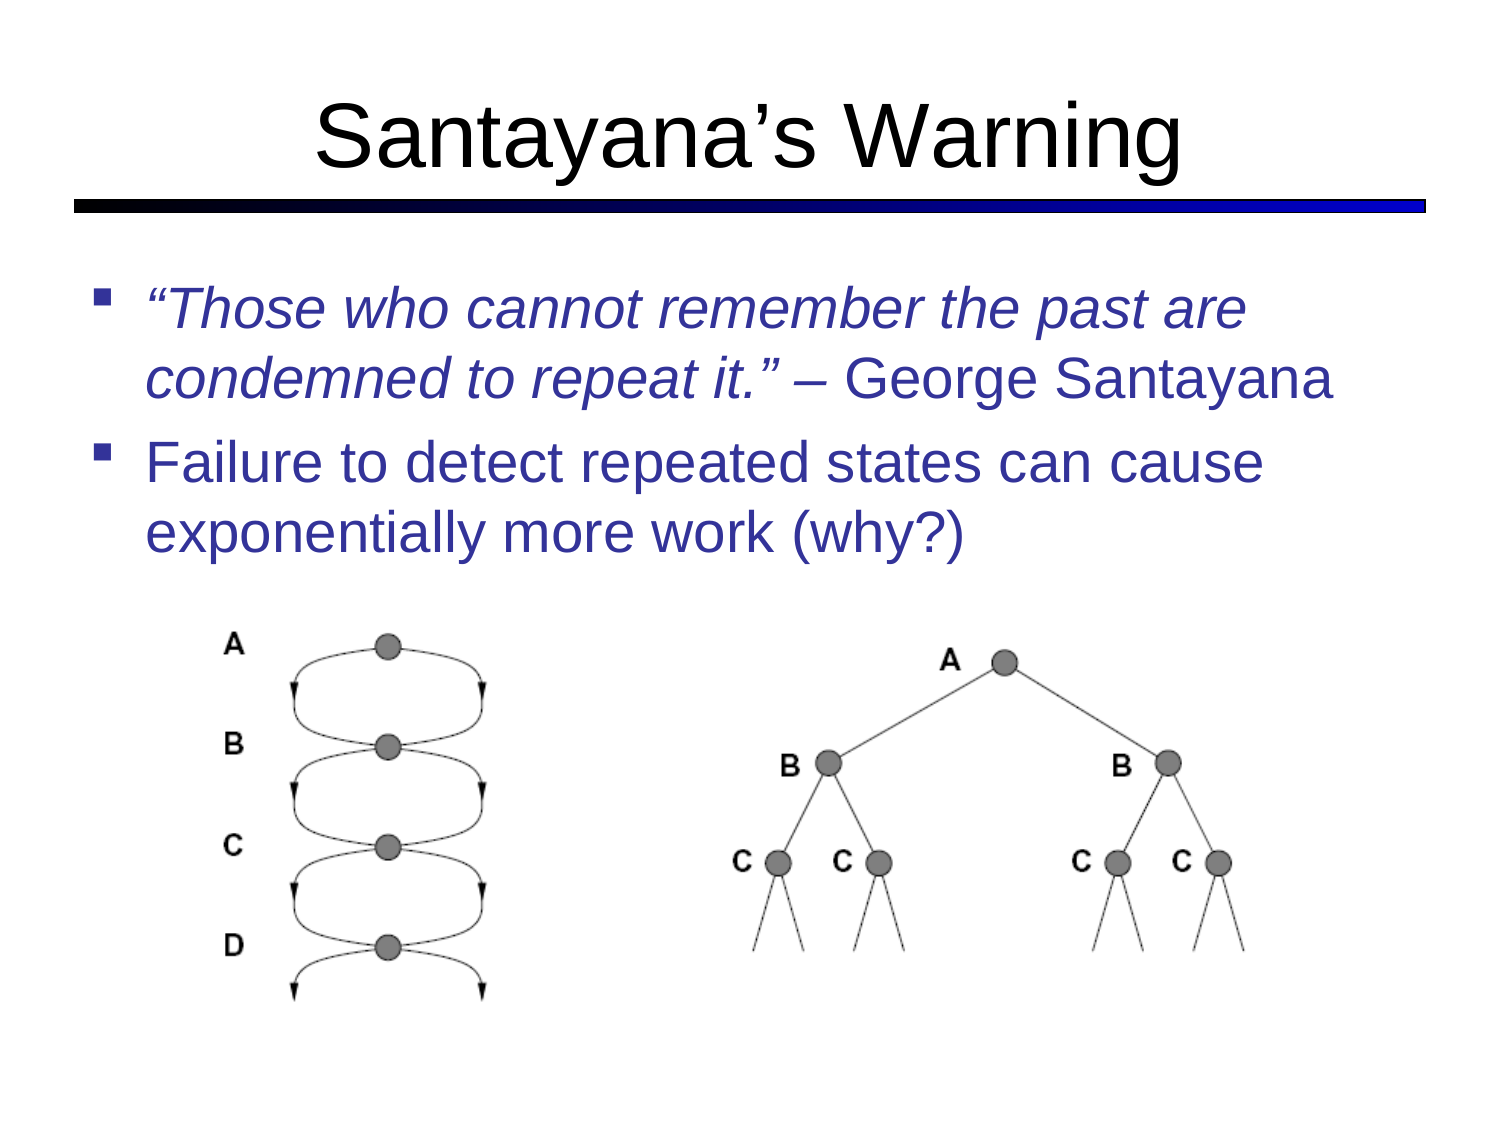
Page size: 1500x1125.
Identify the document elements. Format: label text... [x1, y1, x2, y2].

text_box Santayana’s Warning [75, 37, 1426, 225]
text_box “Those who cannot remember the past are condemned to repeat it.” – George Santayana Failure to detect repeated states can cause exponentially more work (why?) [75, 262, 1426, 1005]
picture [189, 595, 642, 1025]
picture [699, 610, 1288, 1040]
